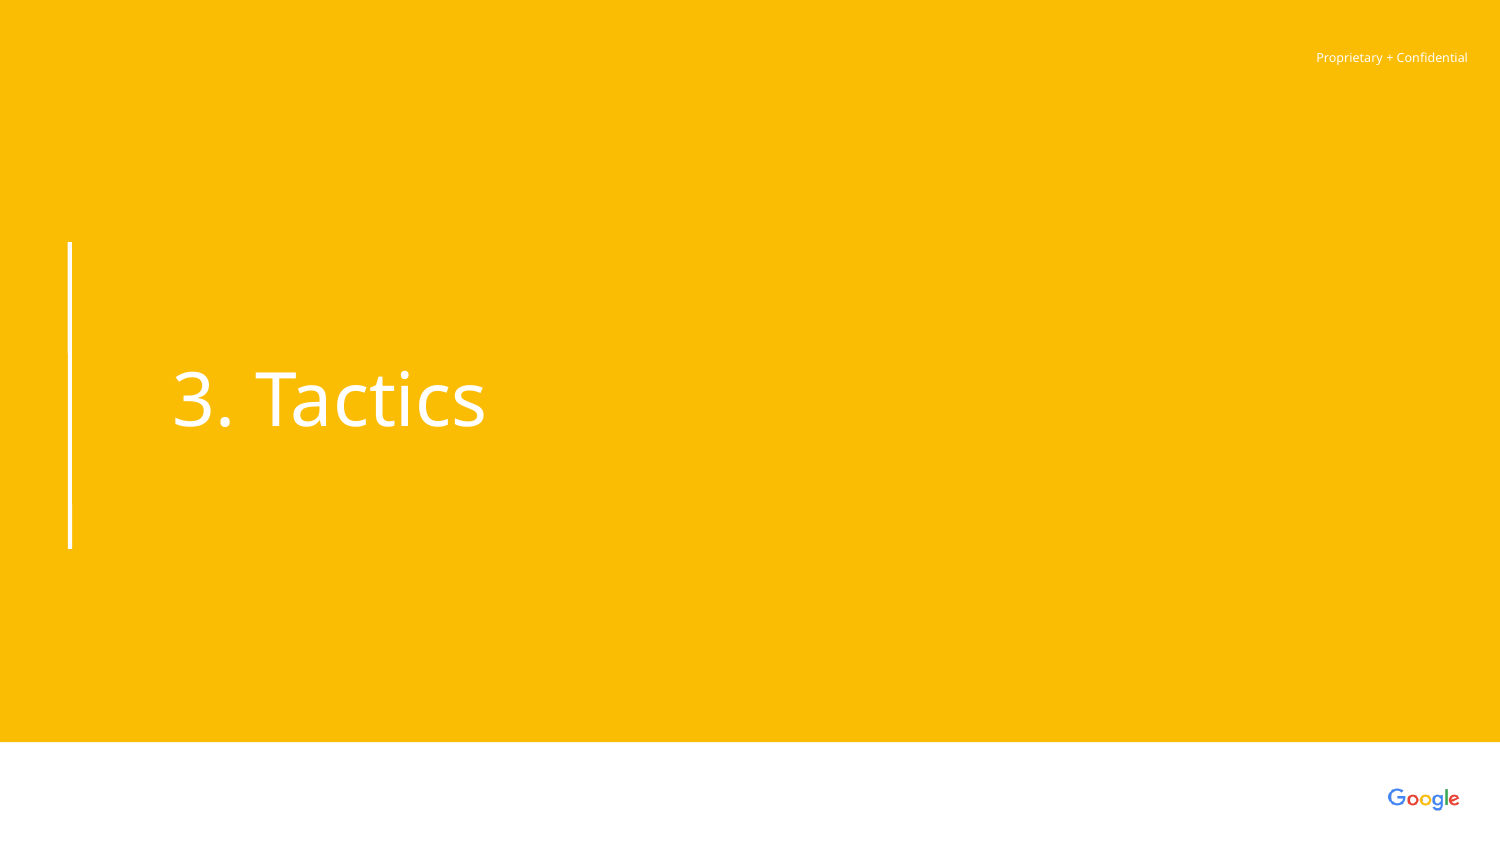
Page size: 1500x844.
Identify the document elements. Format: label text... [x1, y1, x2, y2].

picture [1388, 787, 1461, 811]
title 3. Tactics [157, 336, 1450, 477]
